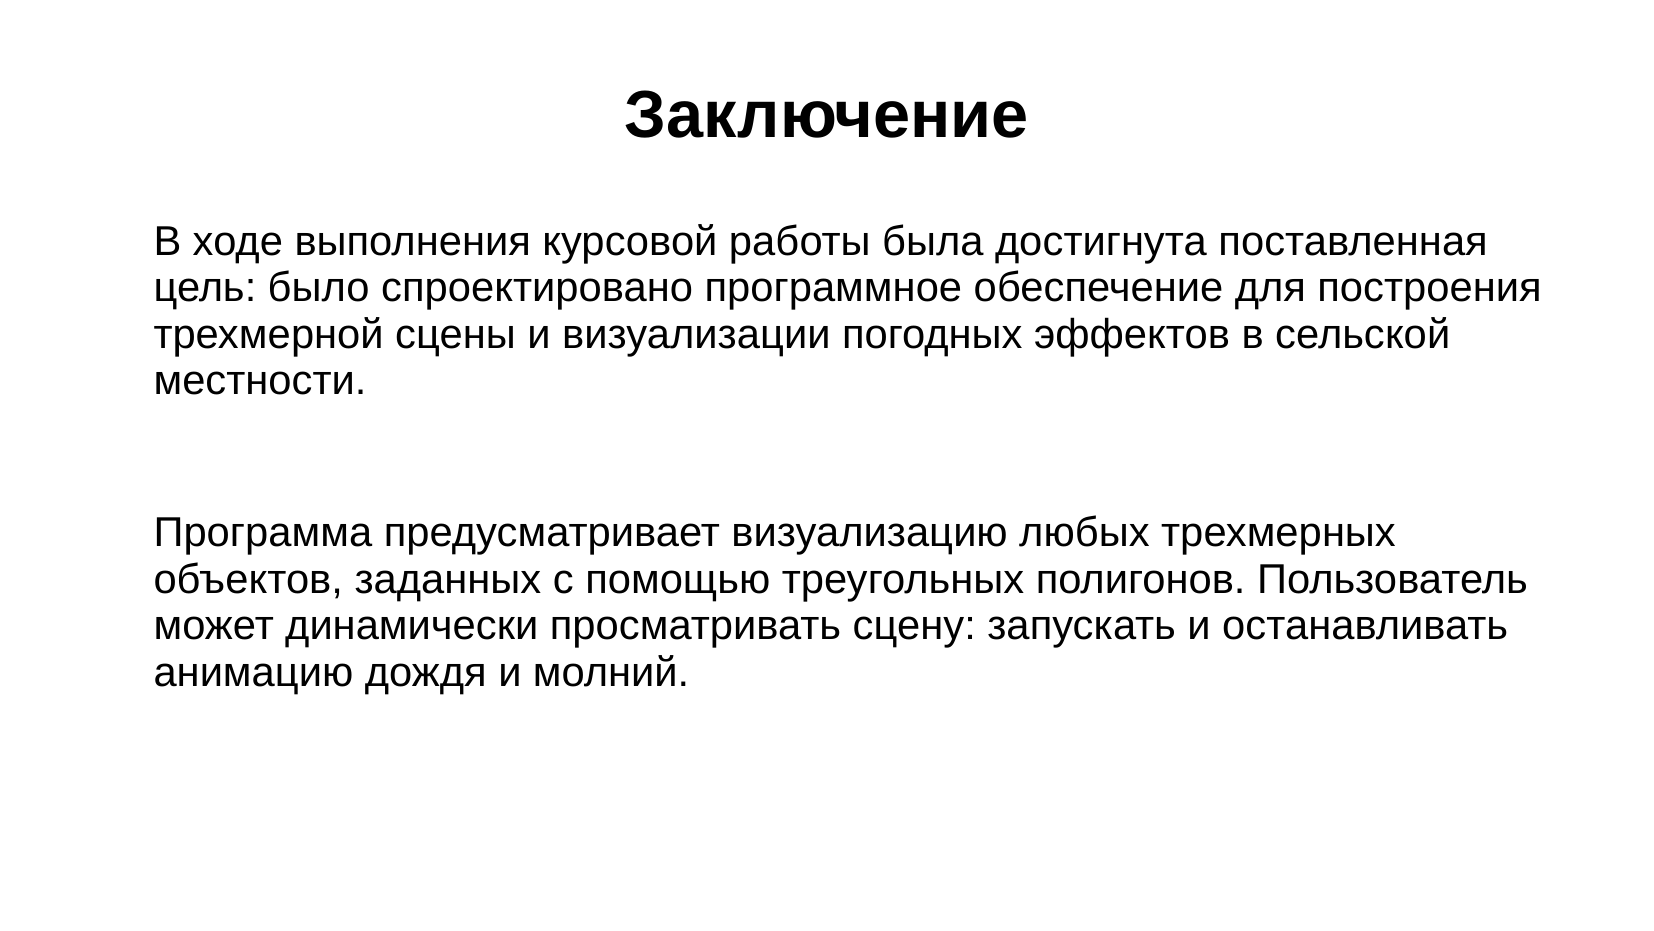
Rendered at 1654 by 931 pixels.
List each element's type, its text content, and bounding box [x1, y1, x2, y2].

title Заключение [82, 37, 1571, 193]
list В ходе выполнения курсовой работы была достигнута поставленная цель: было спроектировано программное обеспечение для построения трехмерной сцены и визуализации погодных эффектов в сельской местности. Программа предусматривает визуализацию любых трехмерных объектов, заданных с помощью треугольных полигонов. Пользователь может динамически просматривать сцену: запускать и останавливать анимацию дождя и молний. [82, 217, 1571, 931]
